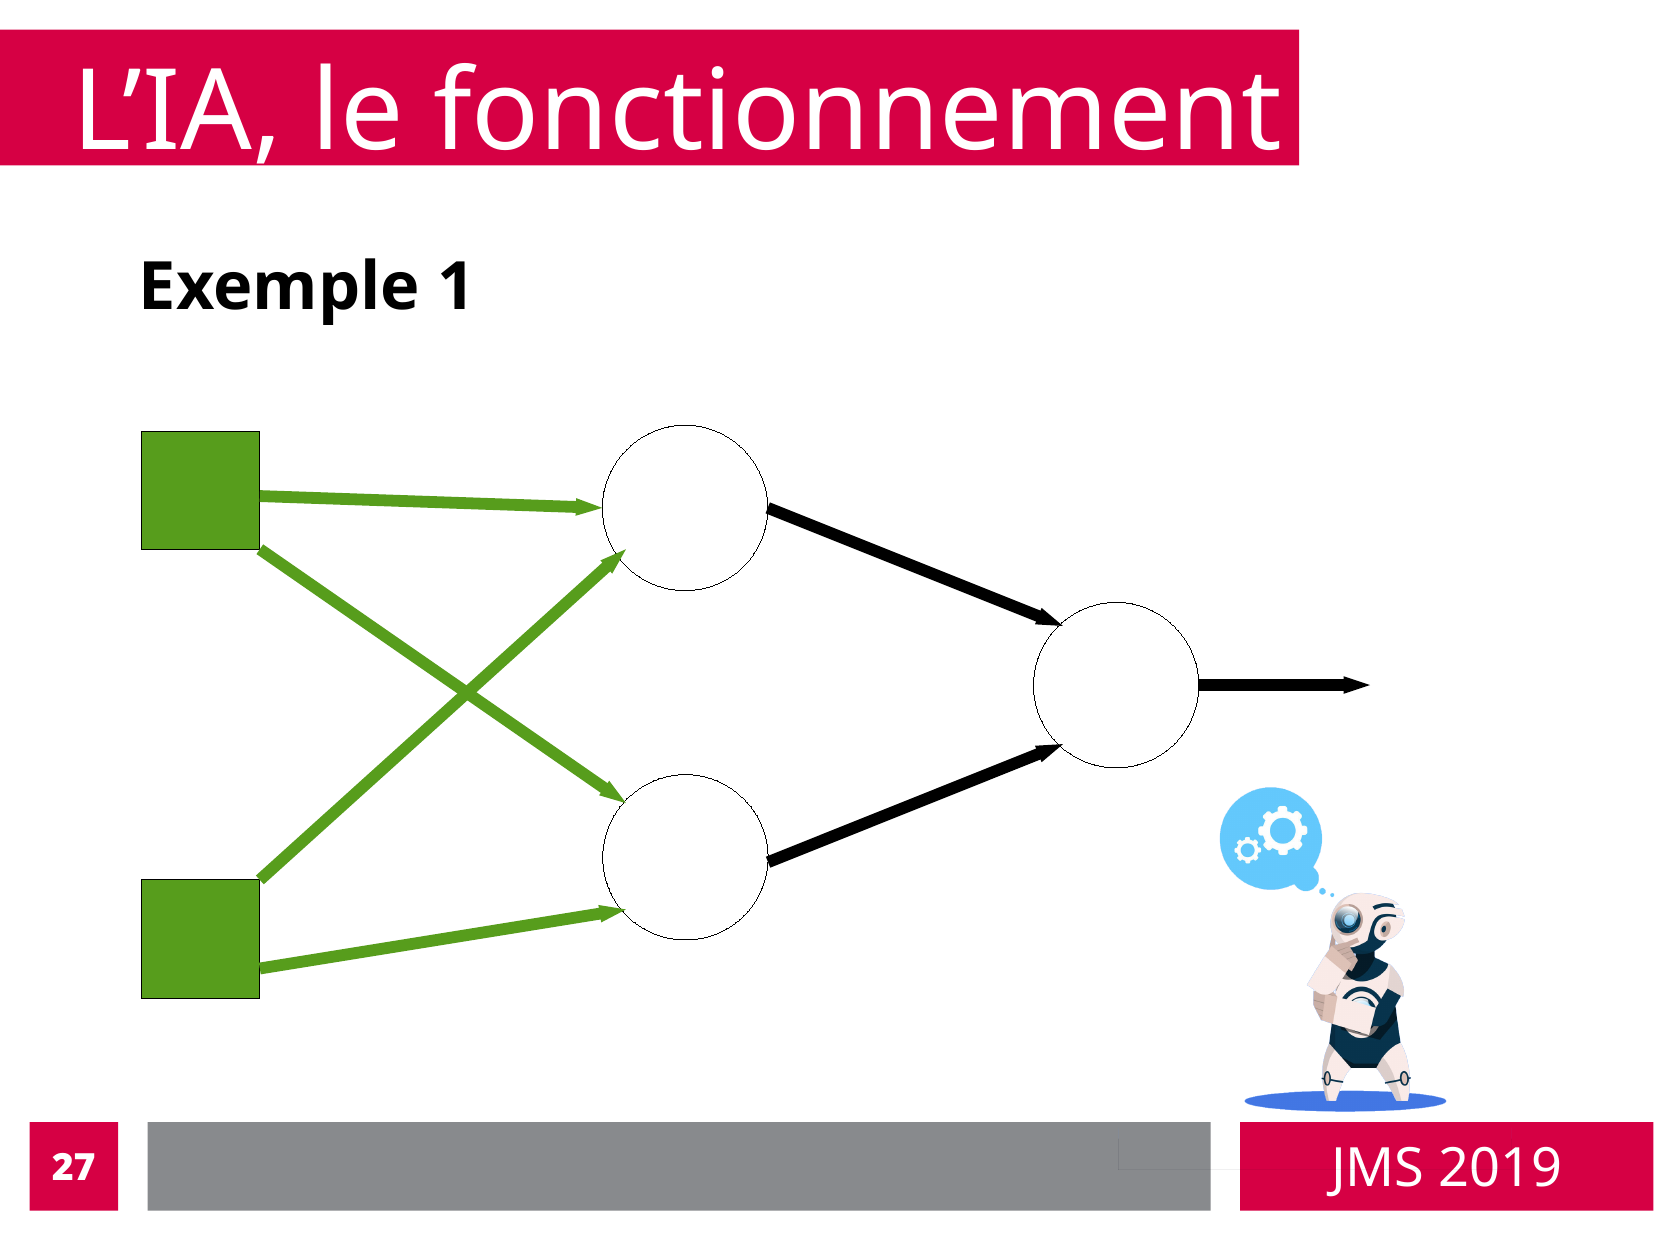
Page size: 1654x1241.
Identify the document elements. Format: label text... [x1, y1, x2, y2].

title L’IA, le fonctionnement [0, 29, 1371, 178]
text_box Exemple 1 [0, 237, 615, 330]
picture [1118, 744, 1512, 1170]
text_box [602, 774, 769, 940]
text_box [1033, 602, 1199, 768]
text_box [141, 879, 260, 999]
text_box [141, 431, 260, 550]
text_box [602, 425, 768, 591]
